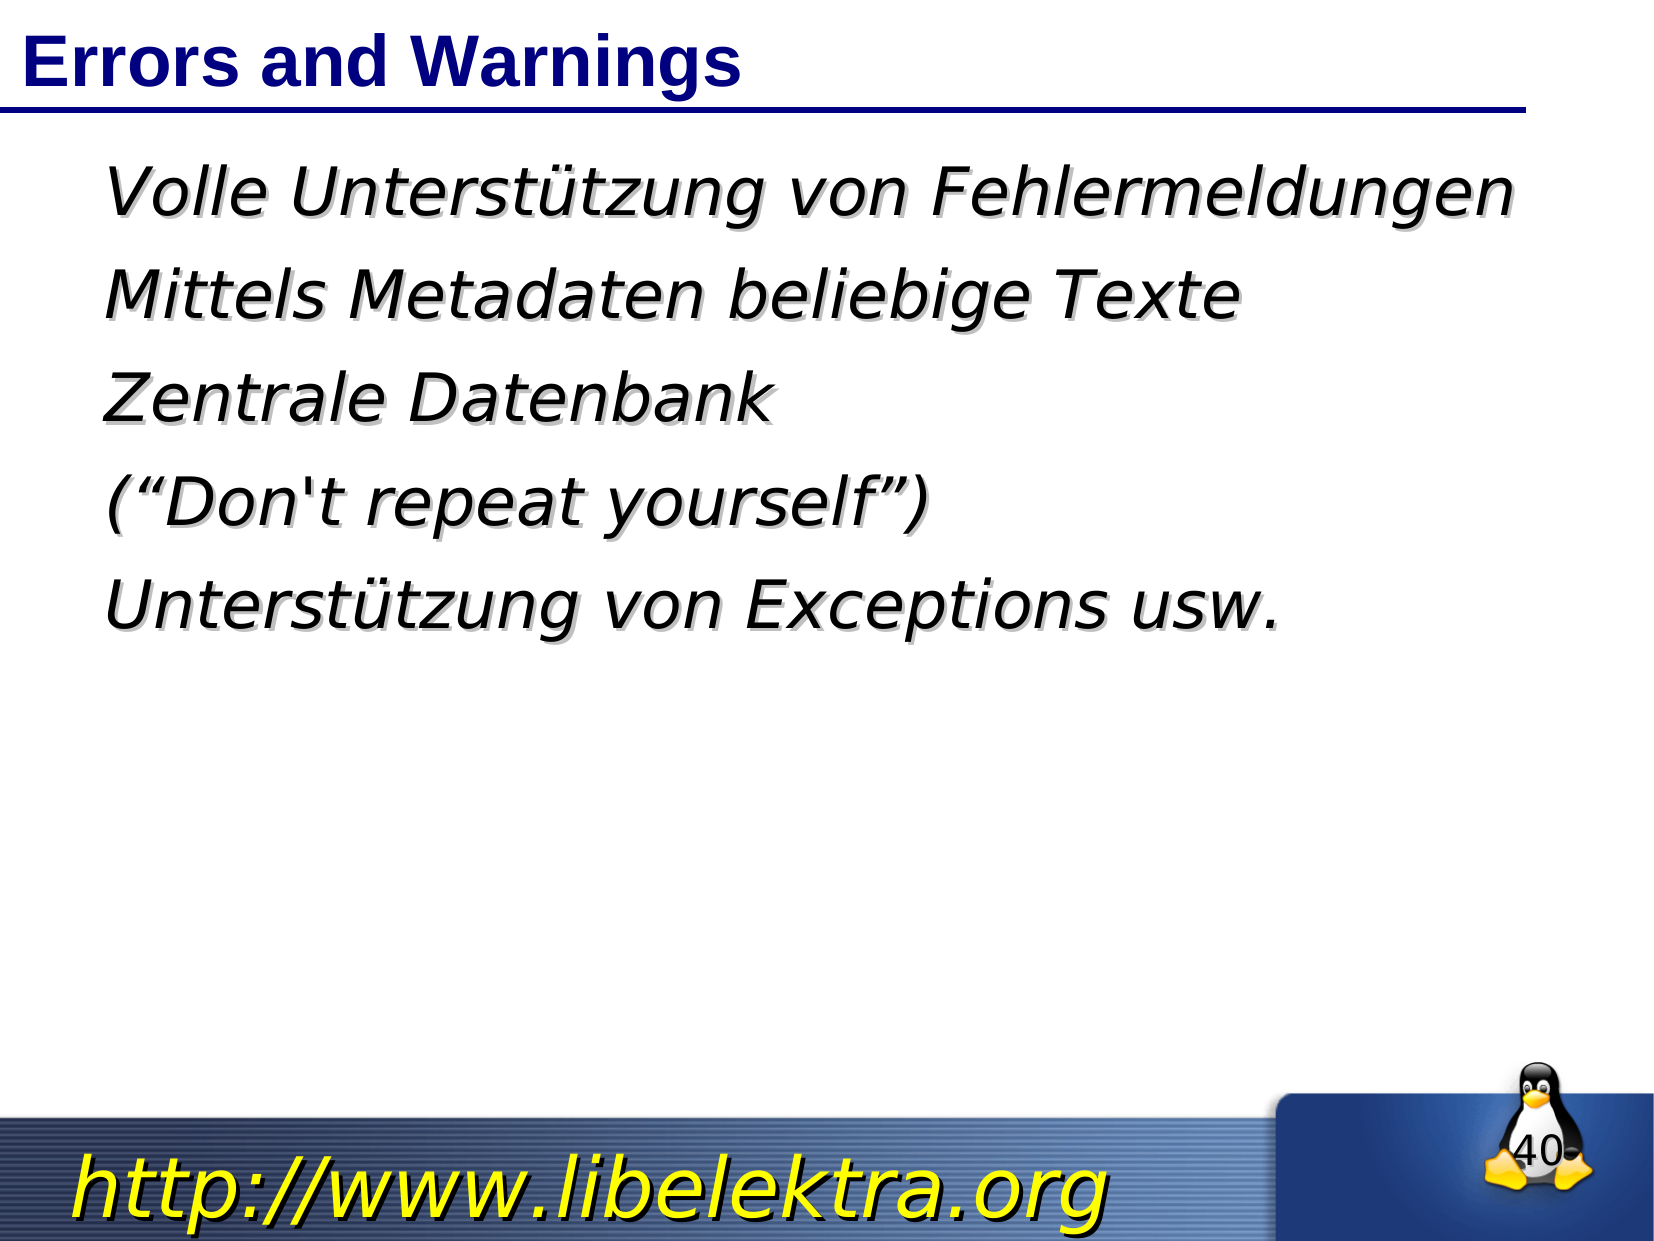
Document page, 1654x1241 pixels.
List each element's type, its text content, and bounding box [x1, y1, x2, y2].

text_box Volle Unterstützung von Fehlermeldungen Mittels Metadaten beliebige Texte Zentrale Datenbank (“Don't repeat yourself”) Unterstützung von Exceptions usw. [104, 147, 1565, 723]
picture [0, 1061, 1654, 1241]
text_box <Nummer> [1312, 1122, 1565, 1178]
text_box Errors and Warnings [21, 14, 1611, 111]
